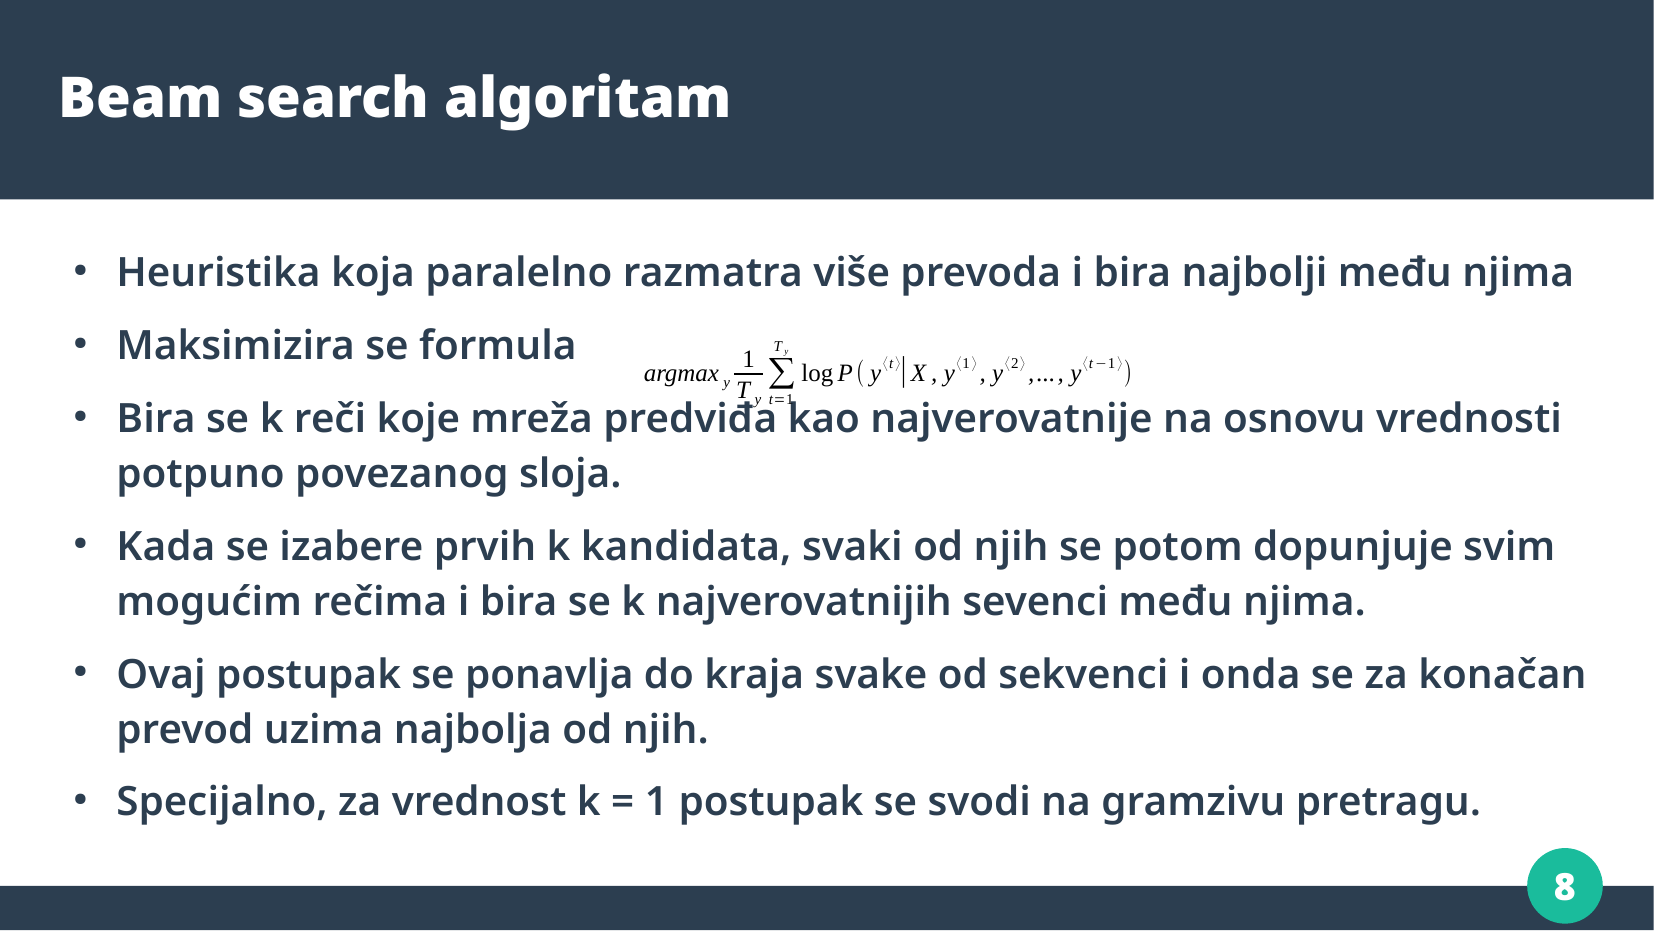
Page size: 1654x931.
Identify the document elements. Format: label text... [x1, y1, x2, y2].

chart [637, 337, 1138, 408]
title Beam search algoritam [59, 37, 1595, 156]
list Heuristika koja paralelno razmatra više prevoda i bira najbolji među njima Maksimizira se formula Bira se k reči koje mreža predviđa kao najverovatnije na osnovu vrednosti potpuno povezanog sloja. Kada se izabere prvih k kandidata, svaki od njih se potom dopunjuje svim mogućim rečima i bira se k najverovatnijih sevenci među njima. Ovaj postupak se ponavlja do kraja svake od sekvenci i onda se za konačan prevod uzima najbolja od njih. Specijalno, za vrednost k = 1 postupak se svodi na gramzivu pretragu. [59, 243, 1595, 864]
